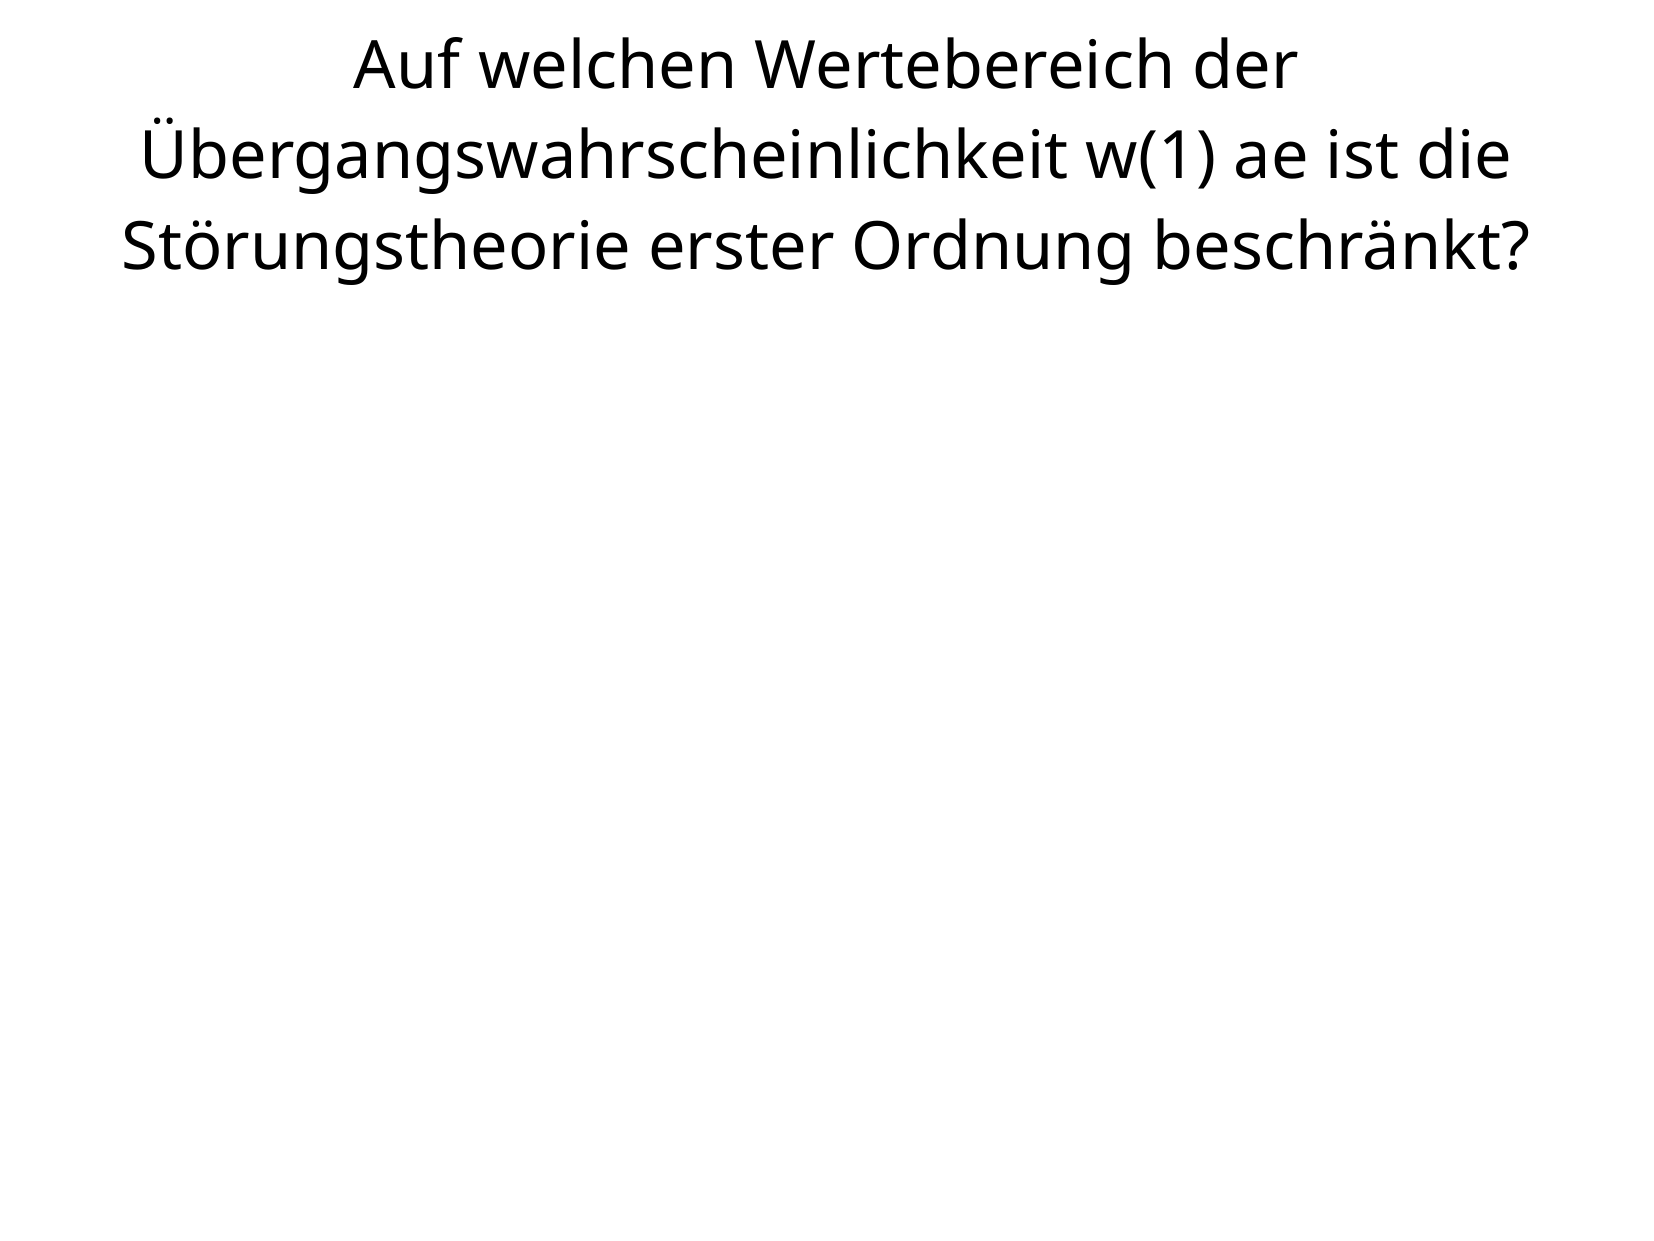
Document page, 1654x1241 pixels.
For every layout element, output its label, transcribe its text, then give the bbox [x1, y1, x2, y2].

title Auf welchen Wertebereich der Übergangswahrscheinlichkeit w(1) ae ist die Störungstheorie erster Ordnung beschränkt? [82, 20, 1571, 286]
